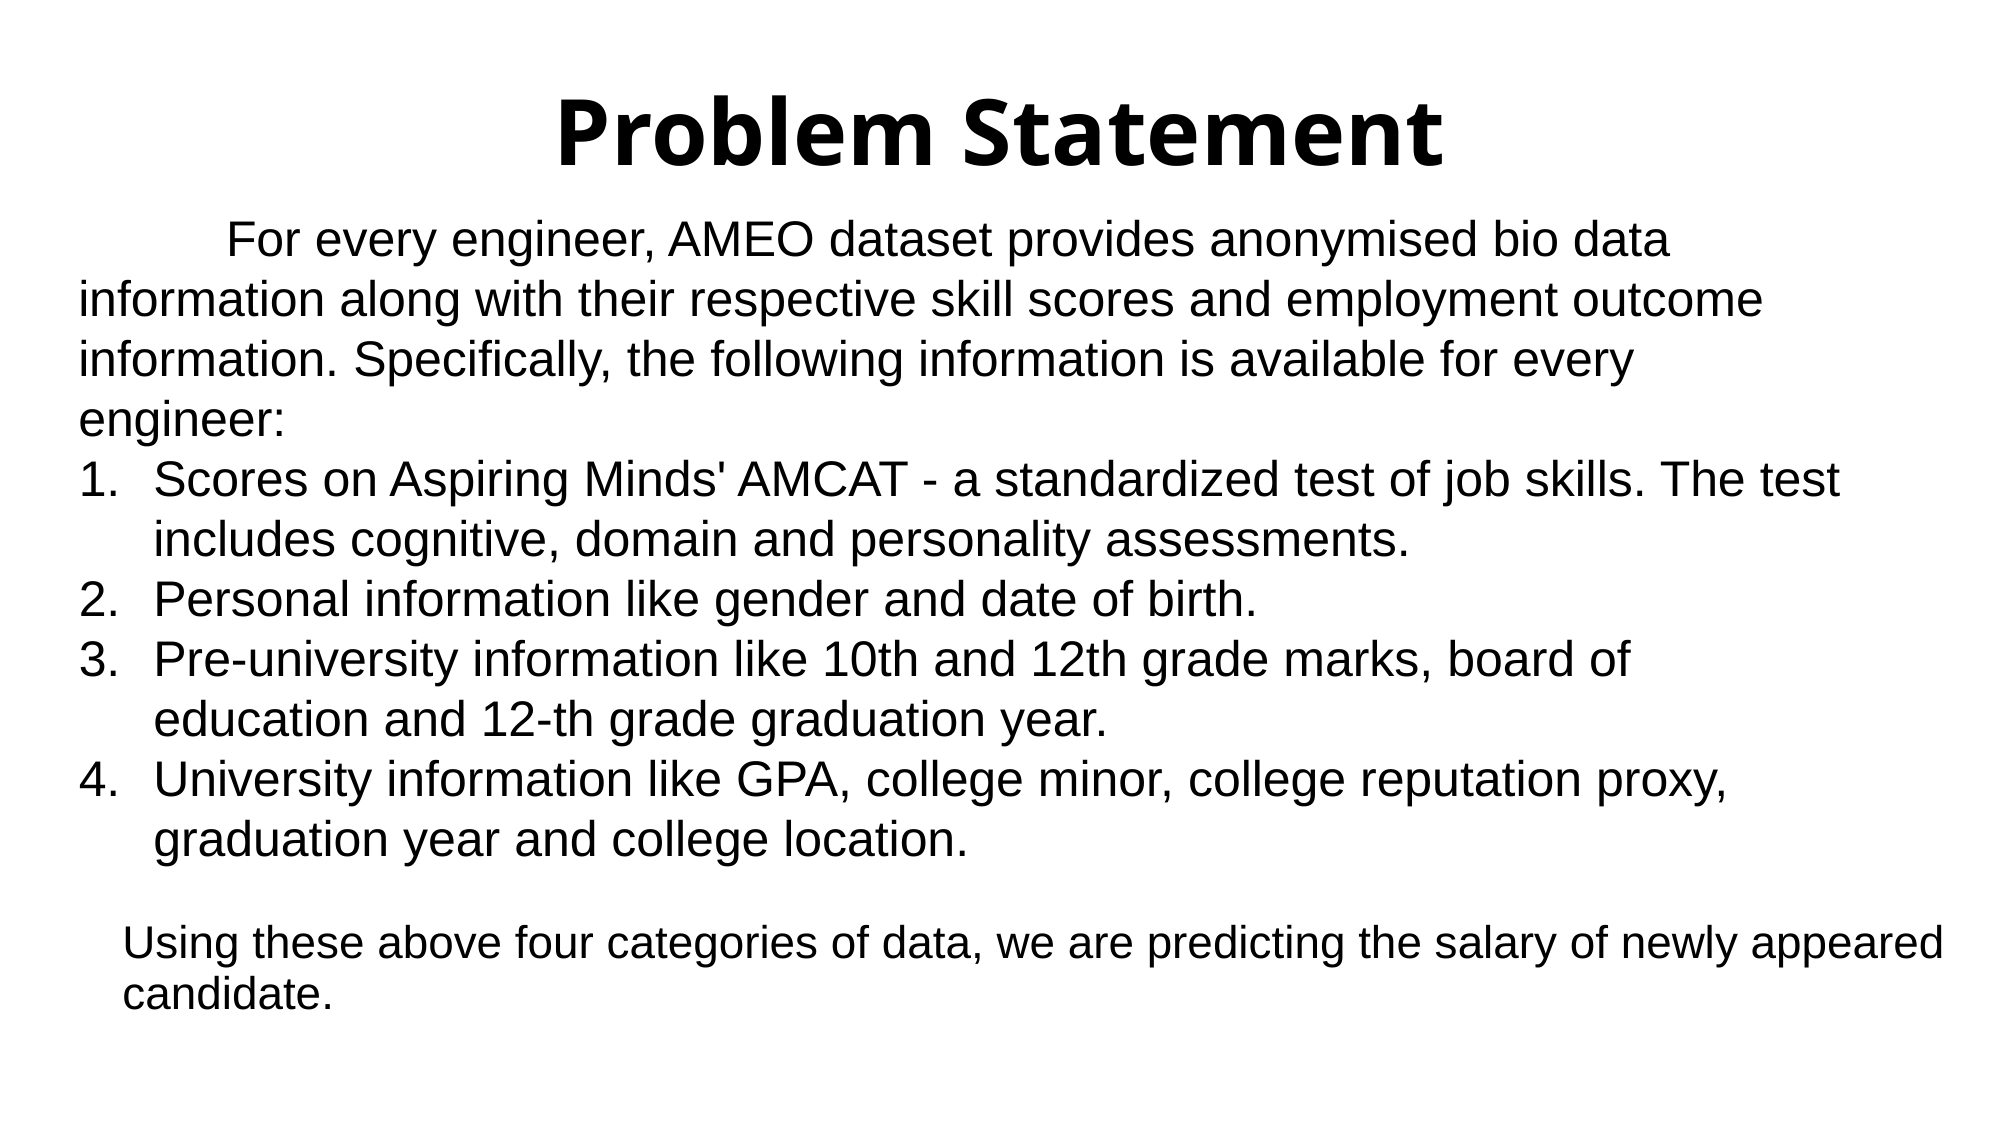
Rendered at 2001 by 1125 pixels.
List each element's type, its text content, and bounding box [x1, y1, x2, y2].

text_box For every engineer, AMEO dataset provides anonymised bio data information along with their respective skill scores and employment outcome information. Specifically, the following information is available for every engineer: Scores on Aspiring Minds' AMCAT - a standardized test of job skills. The test includes cognitive, domain and personality assessments. Personal information like gender and date of birth. Pre-university information like 10th and 12th grade marks, board of education and 12-th grade graduation year. University information like GPA, college minor, college reputation proxy, graduation year and college location. [63, 198, 1863, 868]
text_box Using these above four categories of data, we are predicting the salary of newly appeared candidate. [107, 909, 1961, 1027]
text_box Problem Statement [137, 59, 1863, 198]
